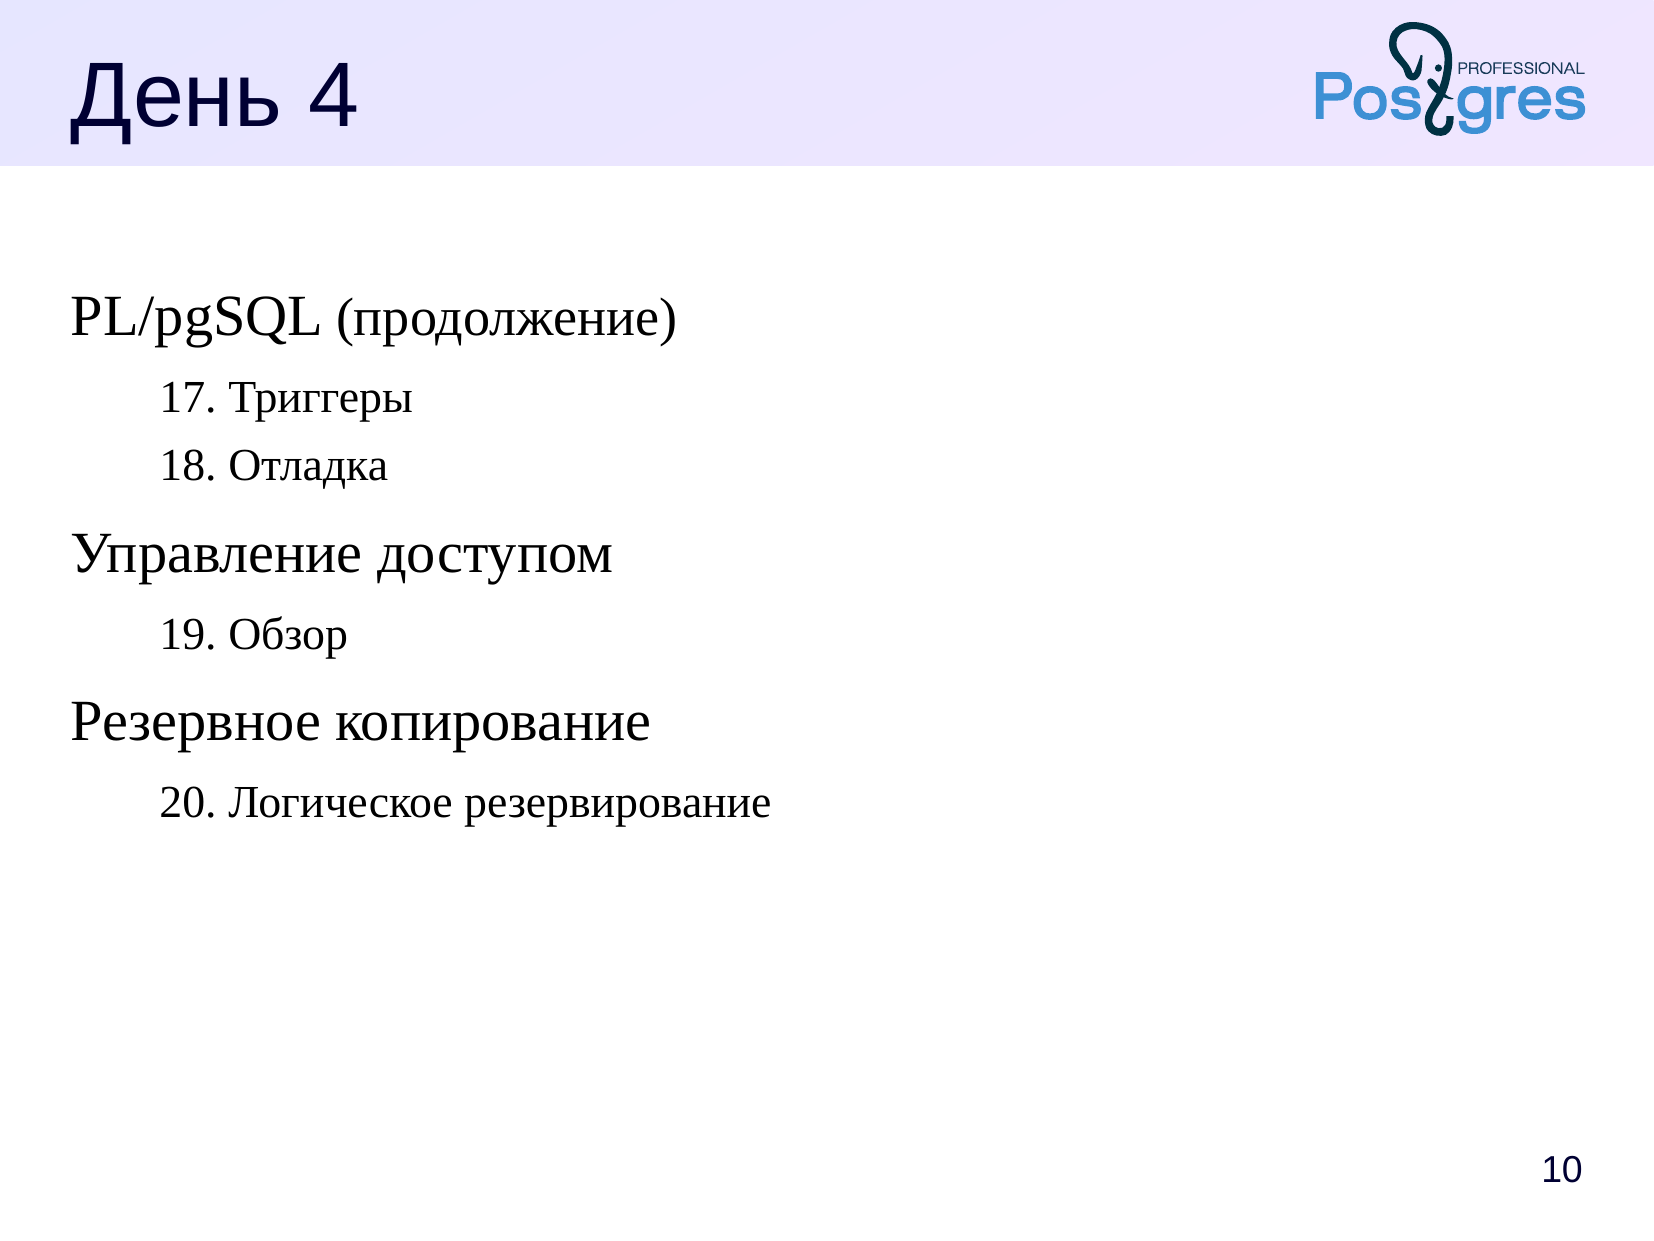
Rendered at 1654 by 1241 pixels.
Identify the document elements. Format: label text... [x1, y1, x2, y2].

title День 4 [70, 43, 1241, 147]
list PL/pgSQL (продолжение) 17. Триггеры 18. Отладка Управление доступом 19. Обзор Резервное копирование 20. Логическое резервирование [70, 283, 1583, 1134]
